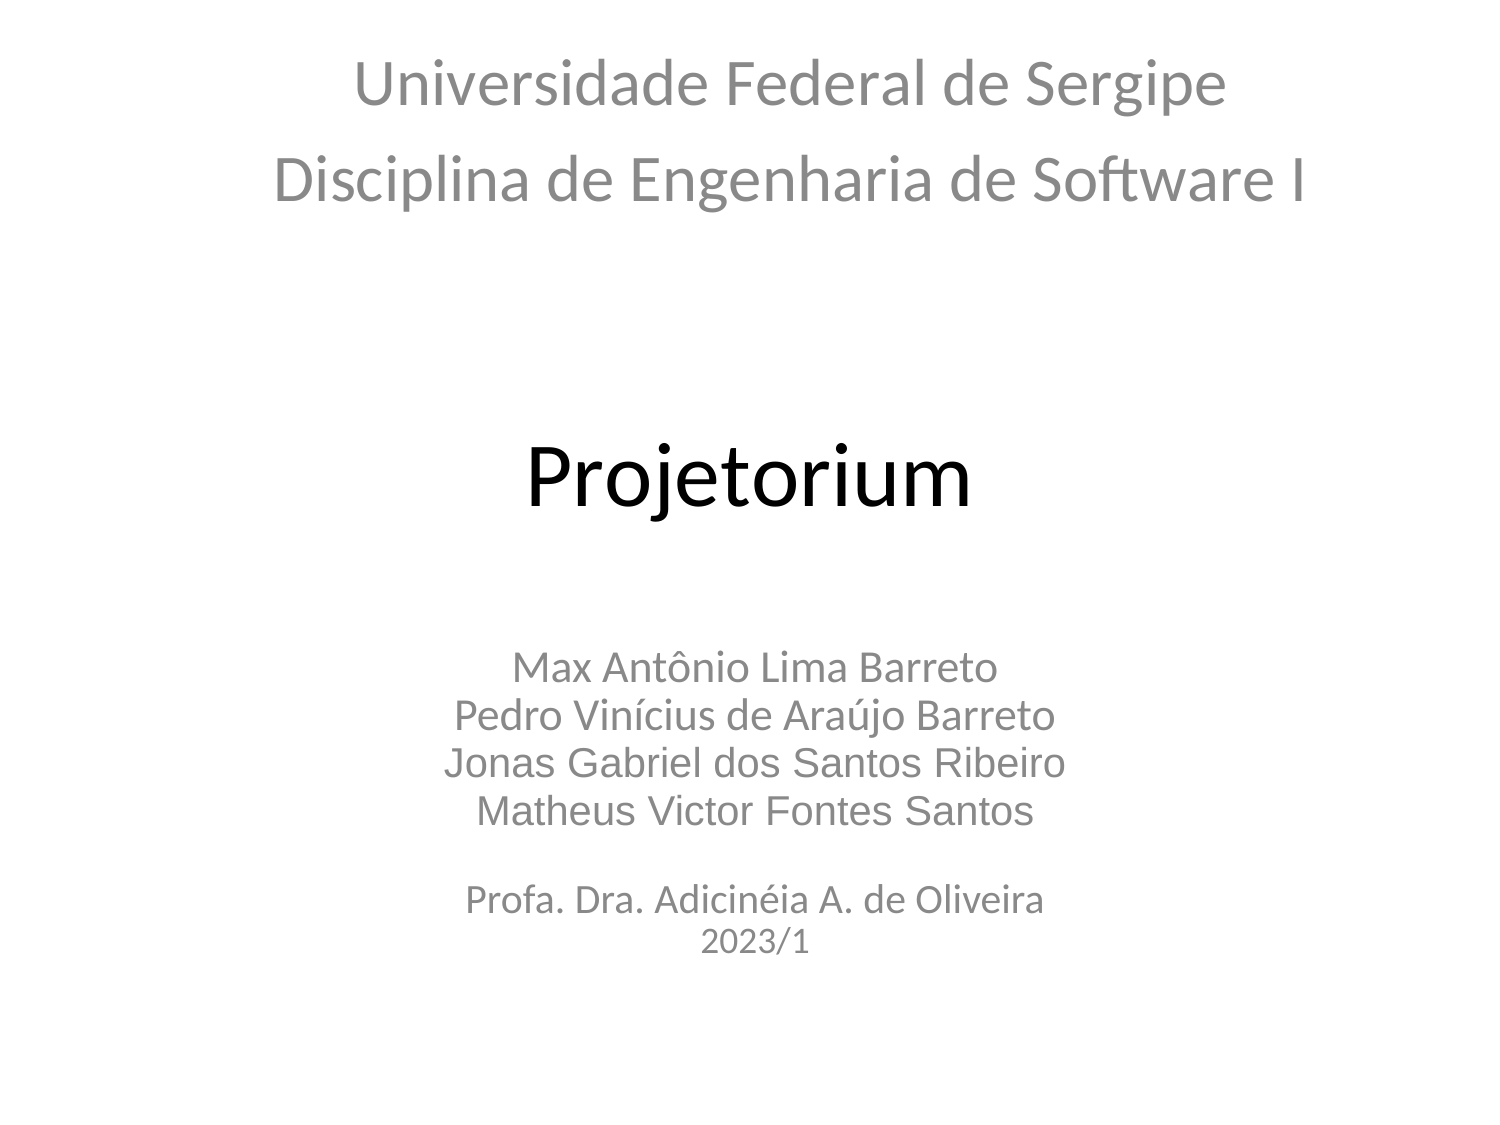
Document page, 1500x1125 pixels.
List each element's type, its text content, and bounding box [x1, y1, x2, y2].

text_box Max Antônio Lima Barreto Pedro Vinícius de Araújo Barreto Jonas Gabriel dos Santos Ribeiro Matheus Victor Fontes Santos Profa. Dra. Adicinéia A. de Oliveira 2023/1 [230, 645, 1281, 1035]
title Projetorium [112, 349, 1388, 591]
subtitle Universidade Federal de Sergipe Disciplina de Engenharia de Software I [230, 31, 1353, 319]
